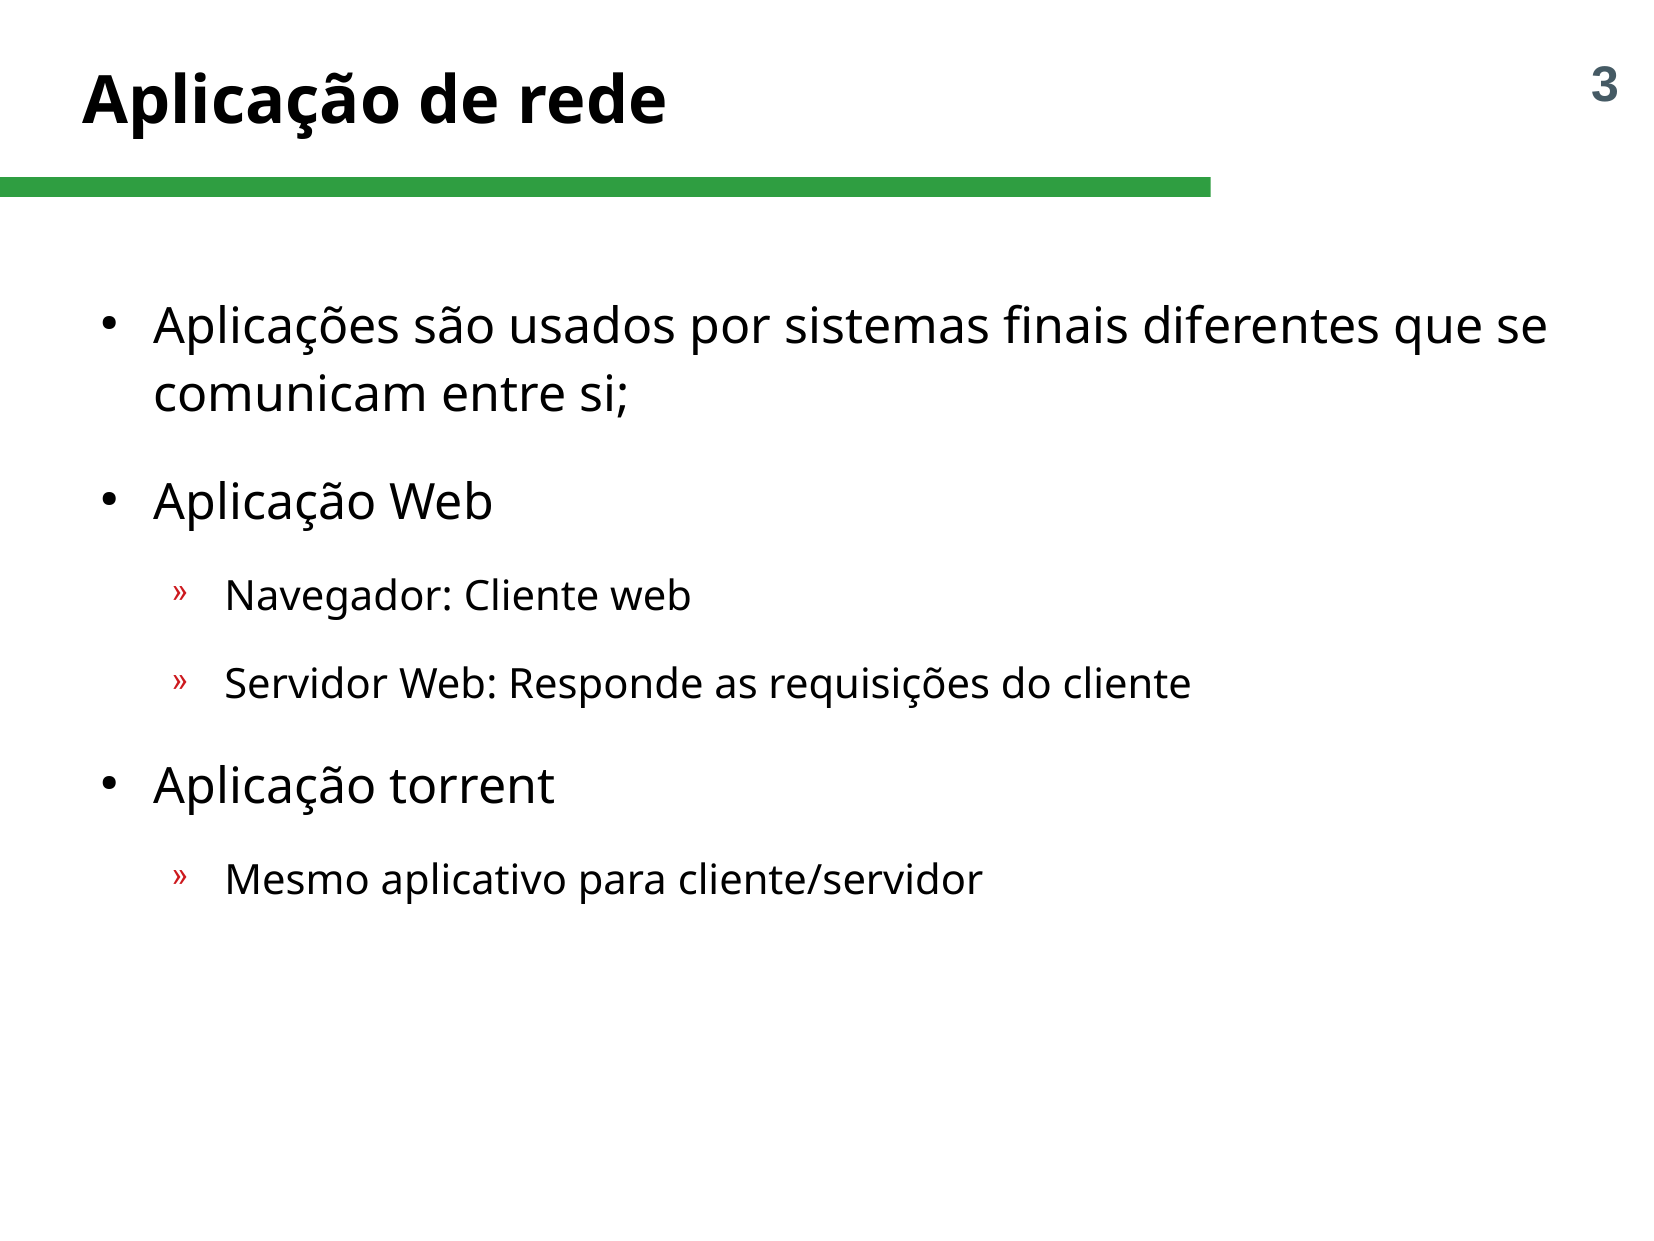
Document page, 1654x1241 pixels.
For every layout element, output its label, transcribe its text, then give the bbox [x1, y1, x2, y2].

title Aplicação de rede [82, 0, 1152, 202]
list Aplicações são usados por sistemas finais diferentes que se comunicam entre si; Aplicação Web Navegador: Cliente web Servidor Web: Responde as requisições do cliente Aplicação torrent Mesmo aplicativo para cliente/servidor [82, 290, 1571, 1216]
